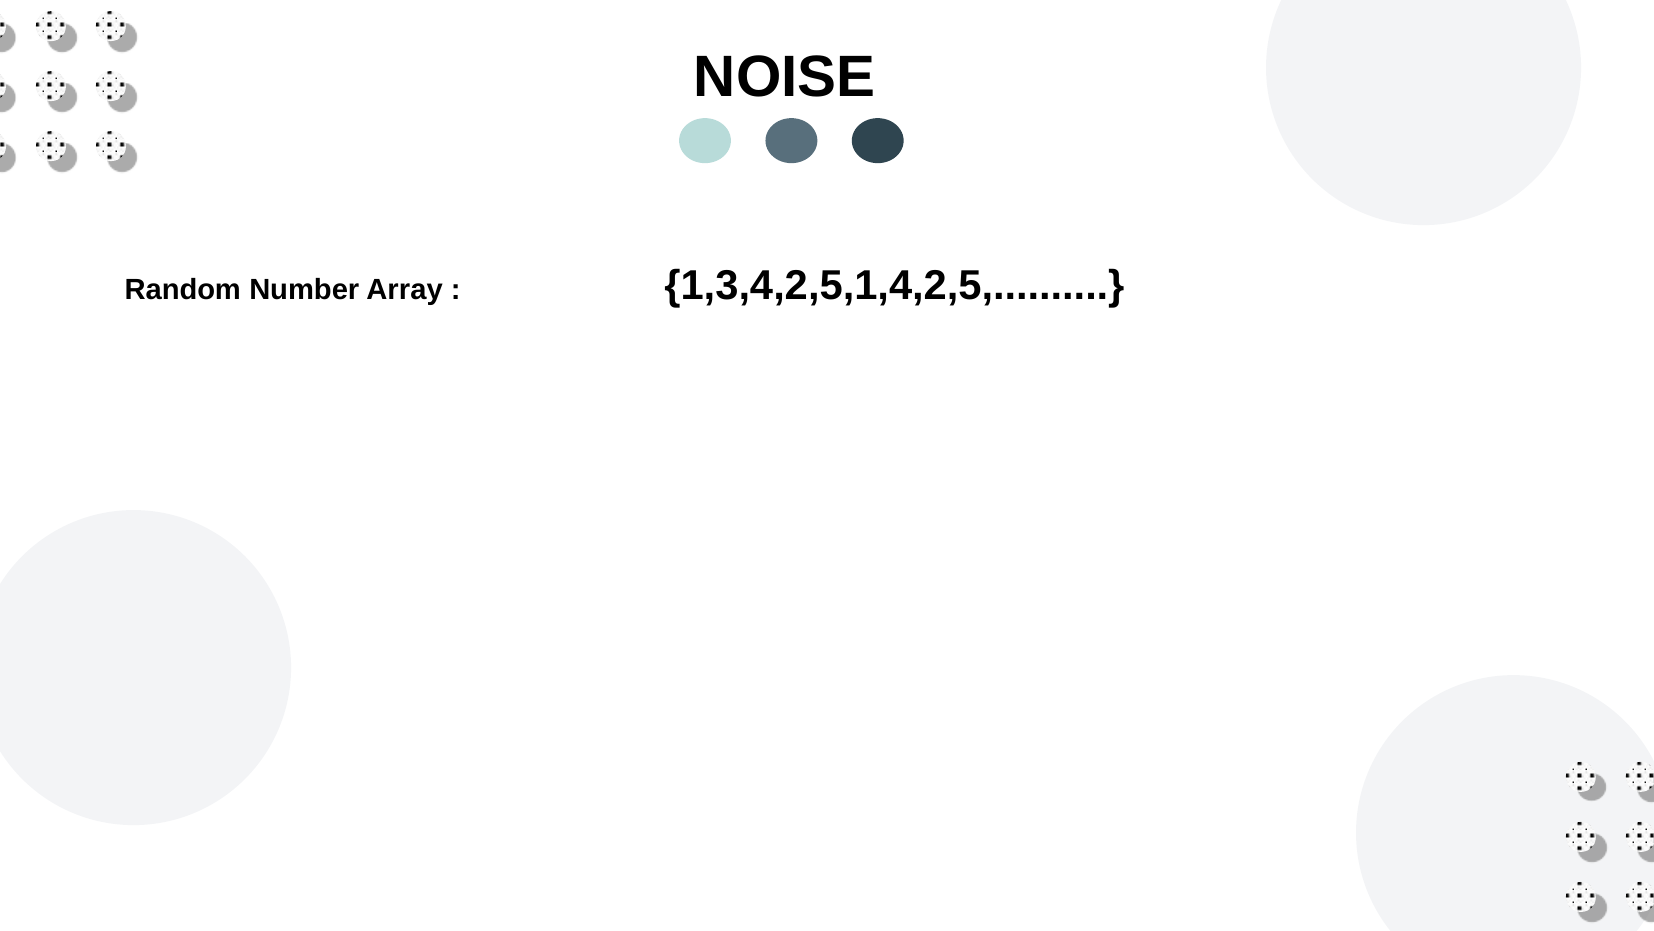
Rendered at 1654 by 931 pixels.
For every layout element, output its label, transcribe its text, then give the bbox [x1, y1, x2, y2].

picture [1625, 881, 1654, 912]
picture [95, 11, 126, 42]
picture [35, 11, 66, 42]
picture [95, 71, 126, 102]
text_box {1,3,4,2,5,1,4,2,5,..........} [649, 253, 1388, 355]
picture [1625, 821, 1654, 852]
picture [0, 134, 7, 159]
picture [35, 71, 66, 102]
picture [1565, 821, 1596, 852]
picture [0, 14, 6, 39]
picture [1565, 761, 1596, 792]
picture [1625, 761, 1654, 792]
text_box [851, 118, 904, 164]
text_box NOISE [679, 36, 1093, 178]
text_box [765, 118, 818, 164]
text_box Random Number Array : [109, 265, 849, 367]
text_box [679, 118, 731, 164]
picture [35, 131, 67, 162]
picture [0, 74, 6, 99]
picture [1565, 881, 1596, 912]
picture [95, 131, 127, 162]
